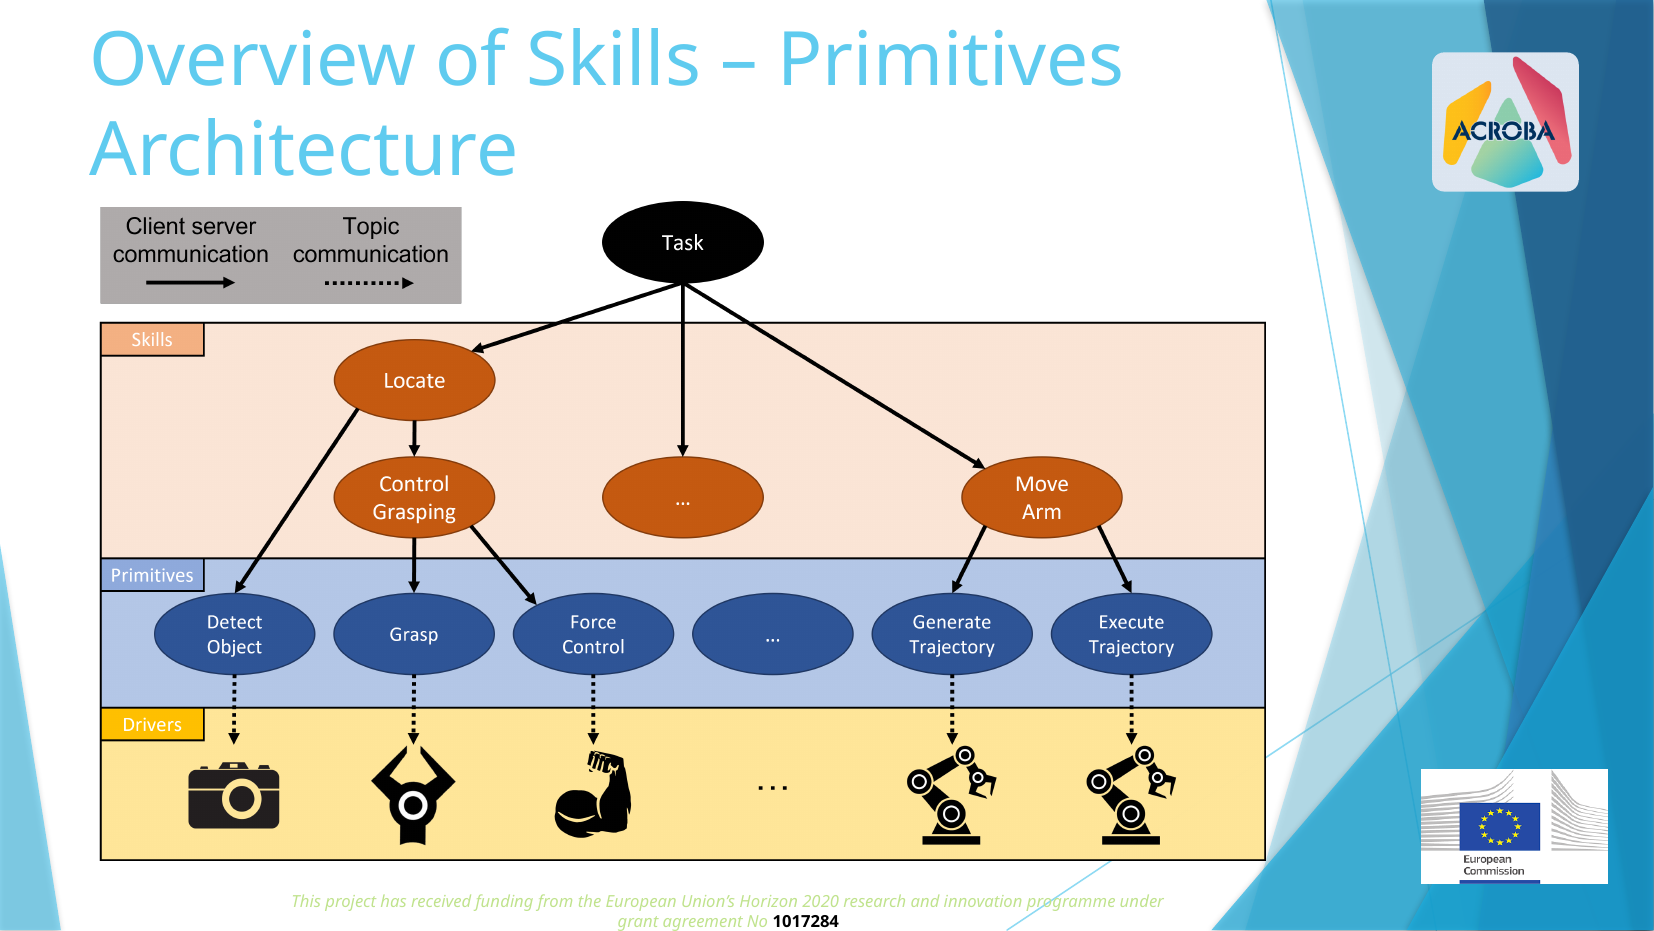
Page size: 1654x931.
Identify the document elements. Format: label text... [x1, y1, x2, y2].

text_box [1432, 52, 1579, 192]
text_box Overview of Skills – Primitives Architecture [74, 3, 1241, 113]
text_box This project has received funding from the European Union’s Horizon 2020 research and innovation programme under grant agreement No 1017284 [260, 883, 1197, 931]
picture [1421, 769, 1608, 884]
picture [98, 201, 1266, 861]
